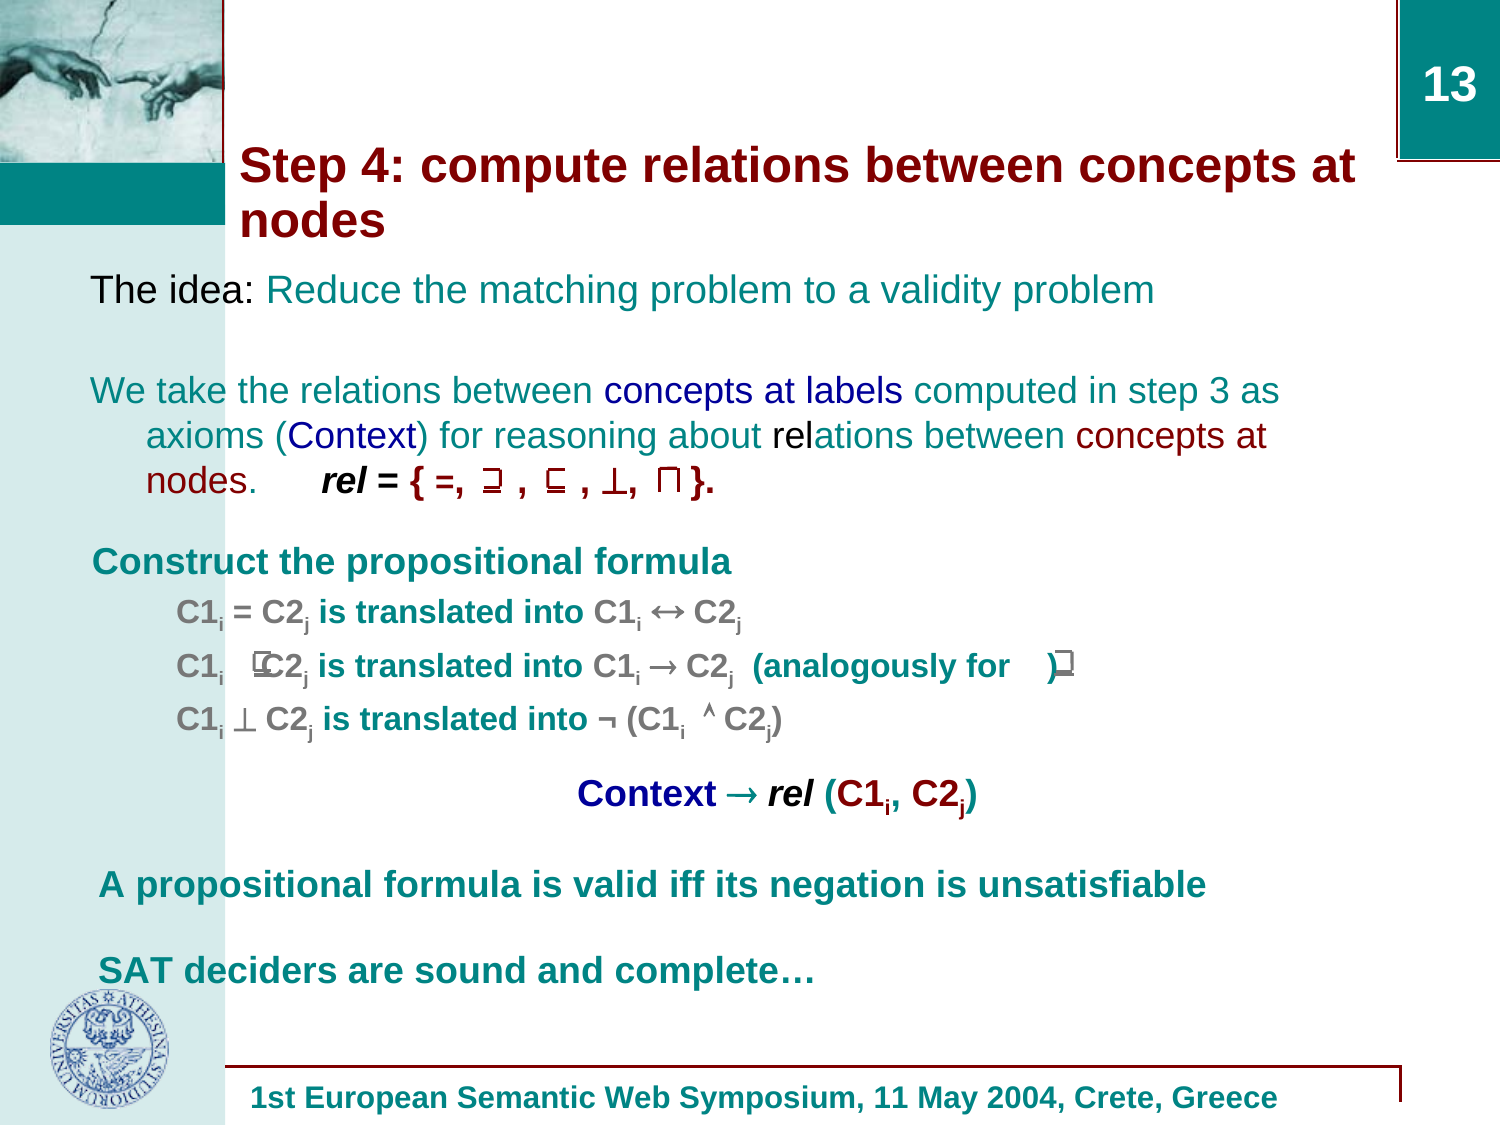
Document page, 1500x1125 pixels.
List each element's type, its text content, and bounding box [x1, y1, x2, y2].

text_box rel = { =, , , , }. [306, 448, 854, 509]
picture [50, 989, 169, 1109]
title Step 4: compute relations between concepts at nodes [210, 124, 1386, 256]
list Context  rel (C1i, C2j) A propositional formula is valid iff its negation is unsatisfiable SAT deciders are sound and complete… [83, 727, 1472, 1076]
text_box Construct the propositional formula C1i = C2j is translated into C1i  C2j C1i C2j is translated into C1i  C2j (analogously for ) C1i  C2j is translated into ¬ (C1i  C2j) [77, 529, 1455, 812]
text_box The idea: Reduce the matching problem to a validity problem We take the relations between concepts at labels computed in step 3 as axioms (Context) for reasoning about relations between concepts at nodes. [74, 256, 1398, 543]
picture [0, 0, 222, 162]
